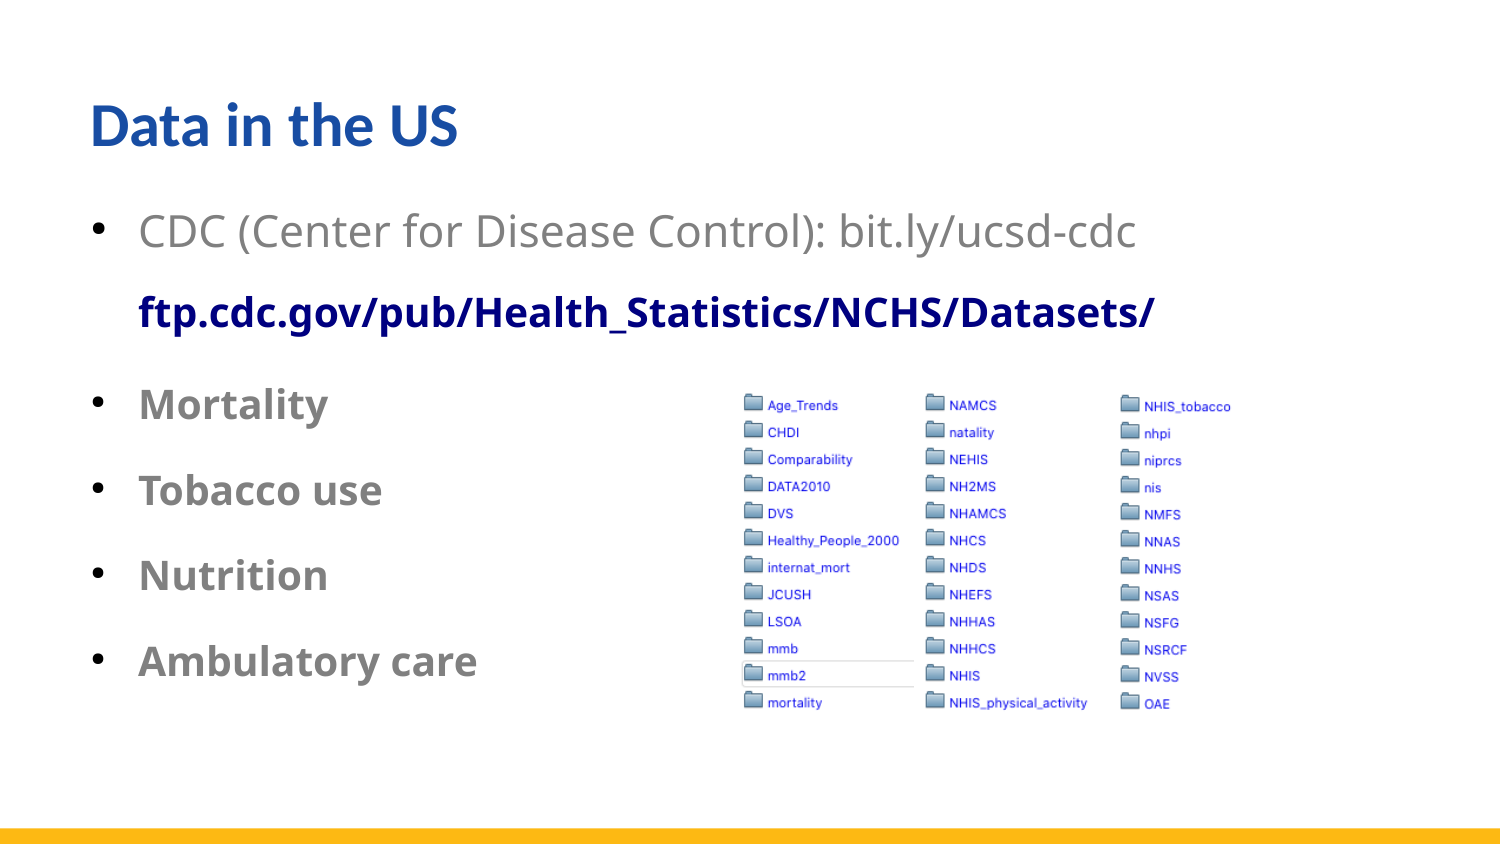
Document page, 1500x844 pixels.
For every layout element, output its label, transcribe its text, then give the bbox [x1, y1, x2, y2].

title Data in the US [75, 0, 1425, 197]
picture [730, 389, 1316, 719]
list CDC (Center for Disease Control): bit.ly/ucsd-cdc ftp.cdc.gov/pub/Health_Statistics/NCHS/Datasets/ Mortality Tobacco use Nutrition Ambulatory care [75, 197, 1425, 687]
